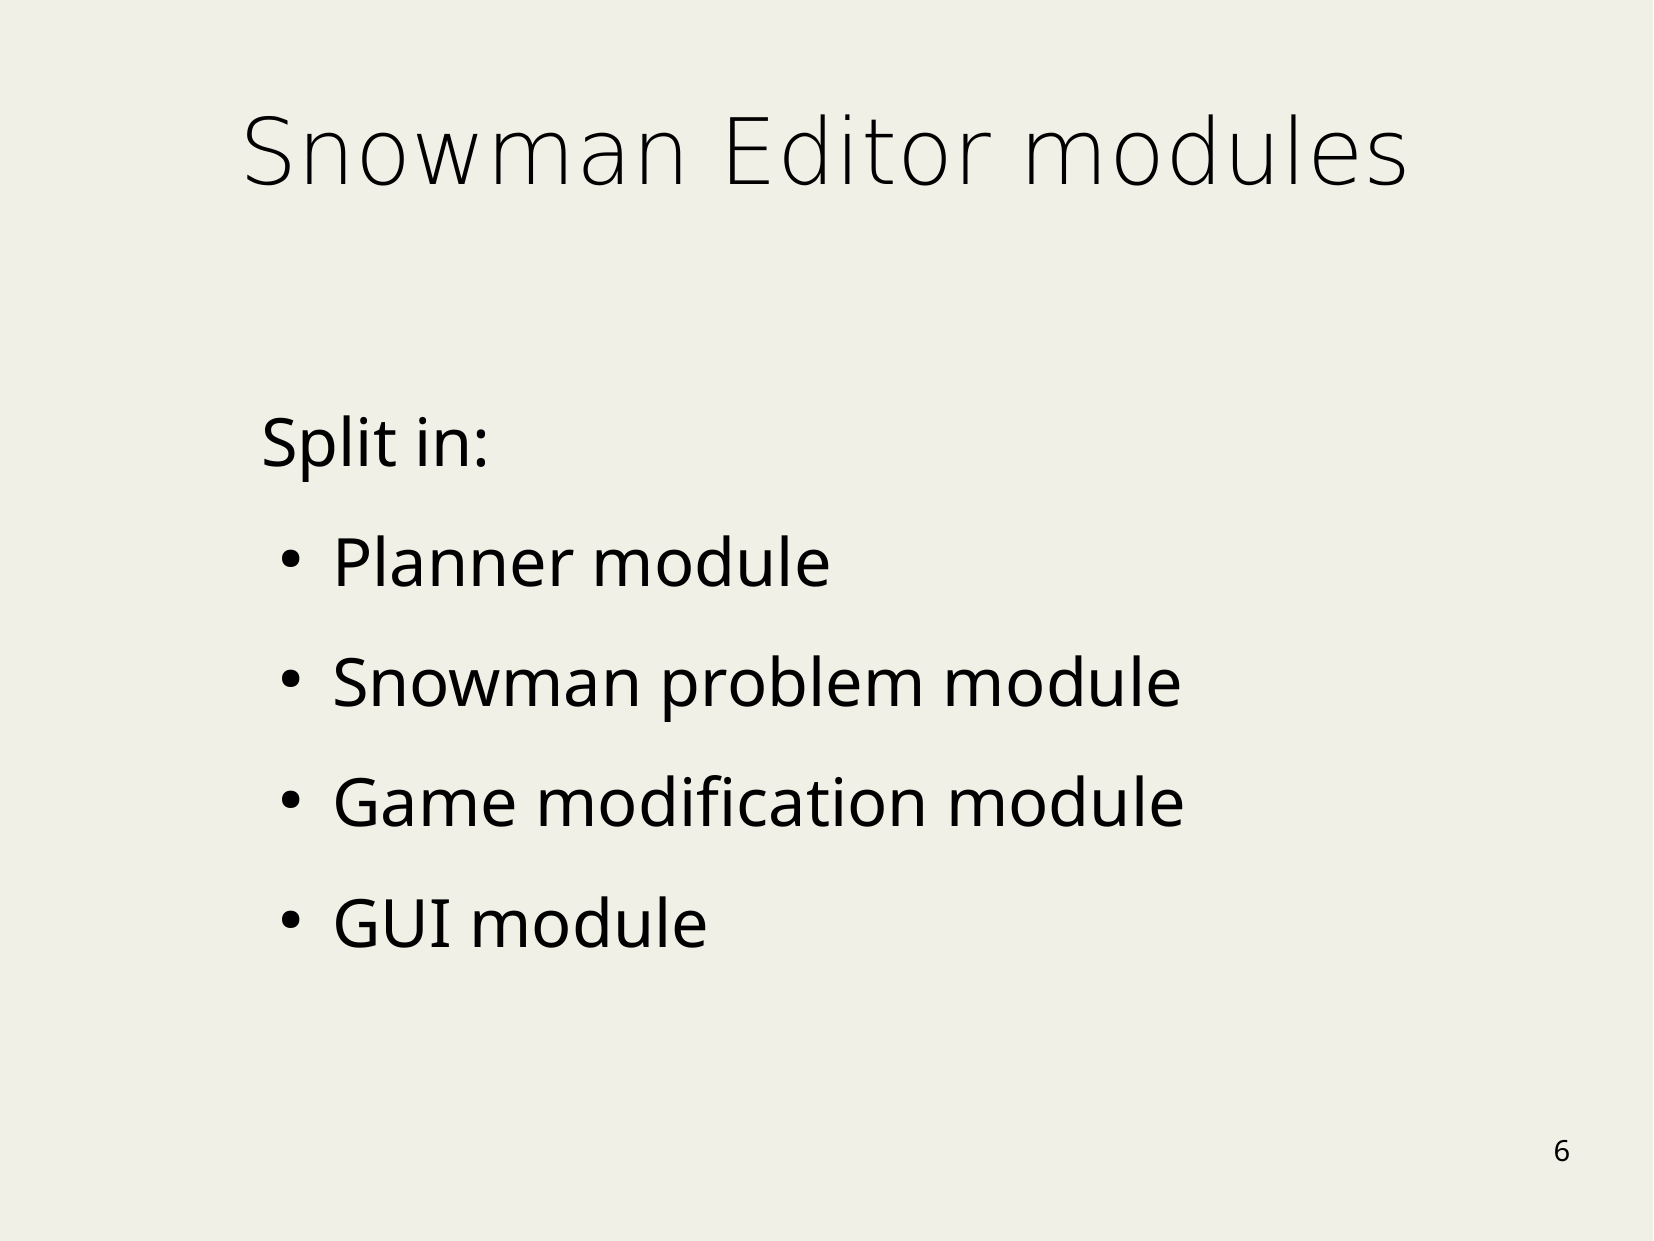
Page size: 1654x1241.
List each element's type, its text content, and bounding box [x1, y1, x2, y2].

list Split in: Planner module Snowman problem module Game modification module GUI module [261, 394, 1412, 1115]
title Snowman Editor modules [82, 49, 1571, 257]
